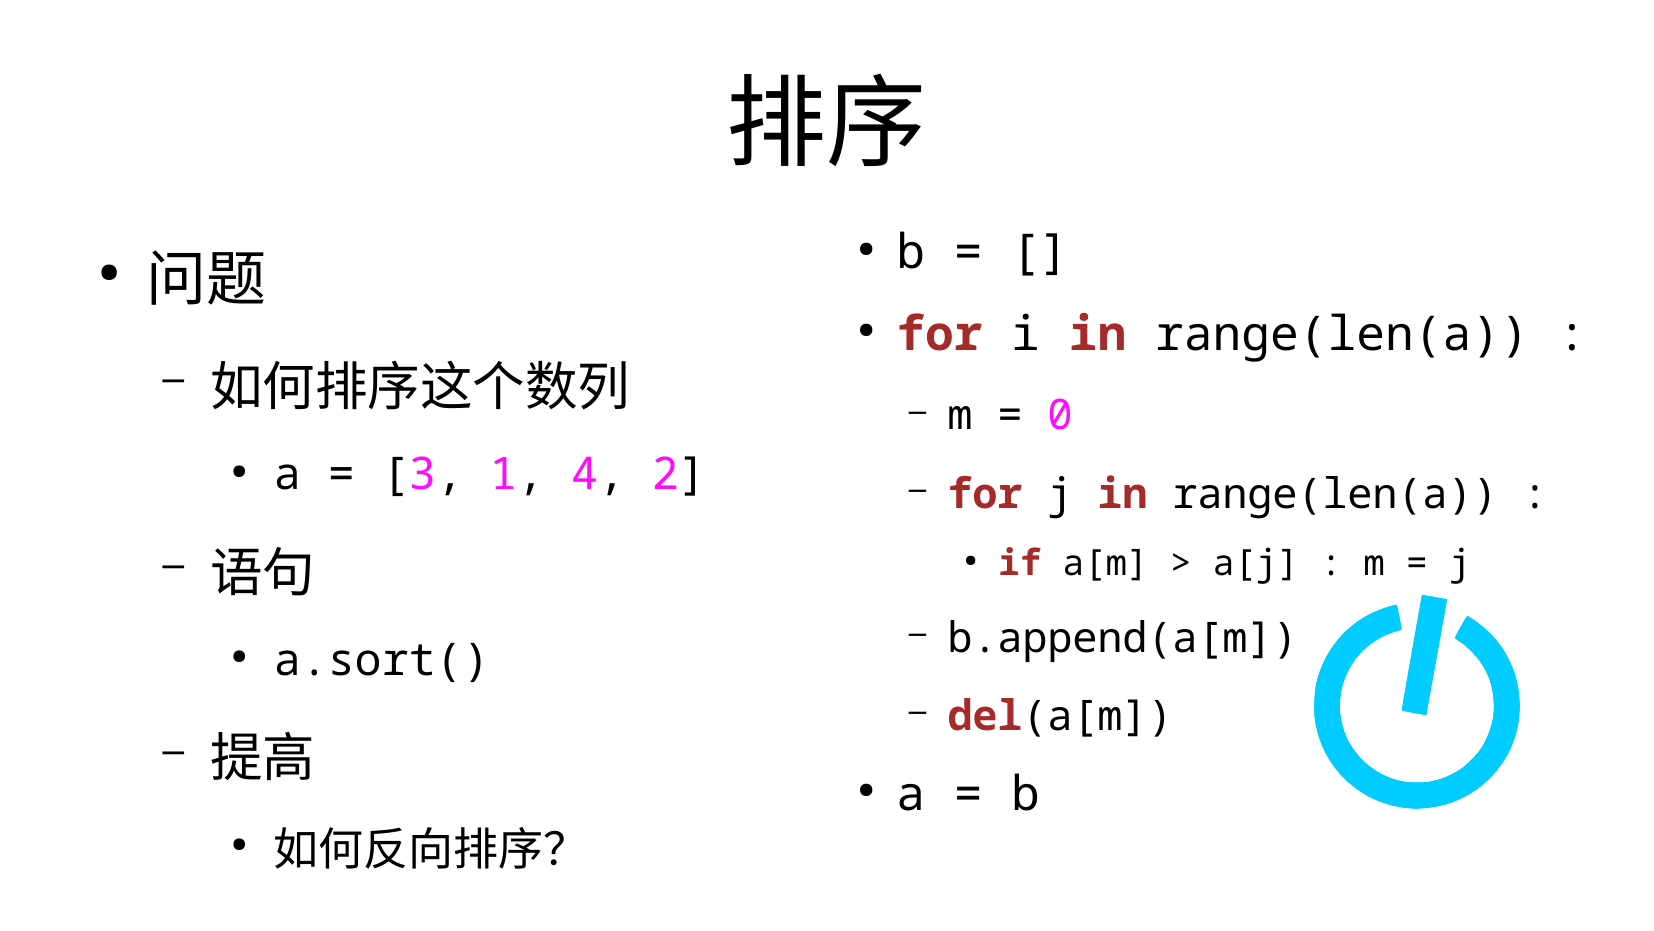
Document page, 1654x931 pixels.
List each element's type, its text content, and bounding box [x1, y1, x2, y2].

title 排序 [82, 37, 1571, 193]
list 问题 如何排序这个数列 a = [3, 1, 4, 2] 语句 a.sort() 提高 如何反向排序？ [82, 217, 809, 886]
list b = [] for i in range(len(a)) : m = 0 for j in range(len(a)) : if a[m] > a[j] : m = j b.append(a[m]) del(a[m]) a = b [845, 217, 1619, 827]
